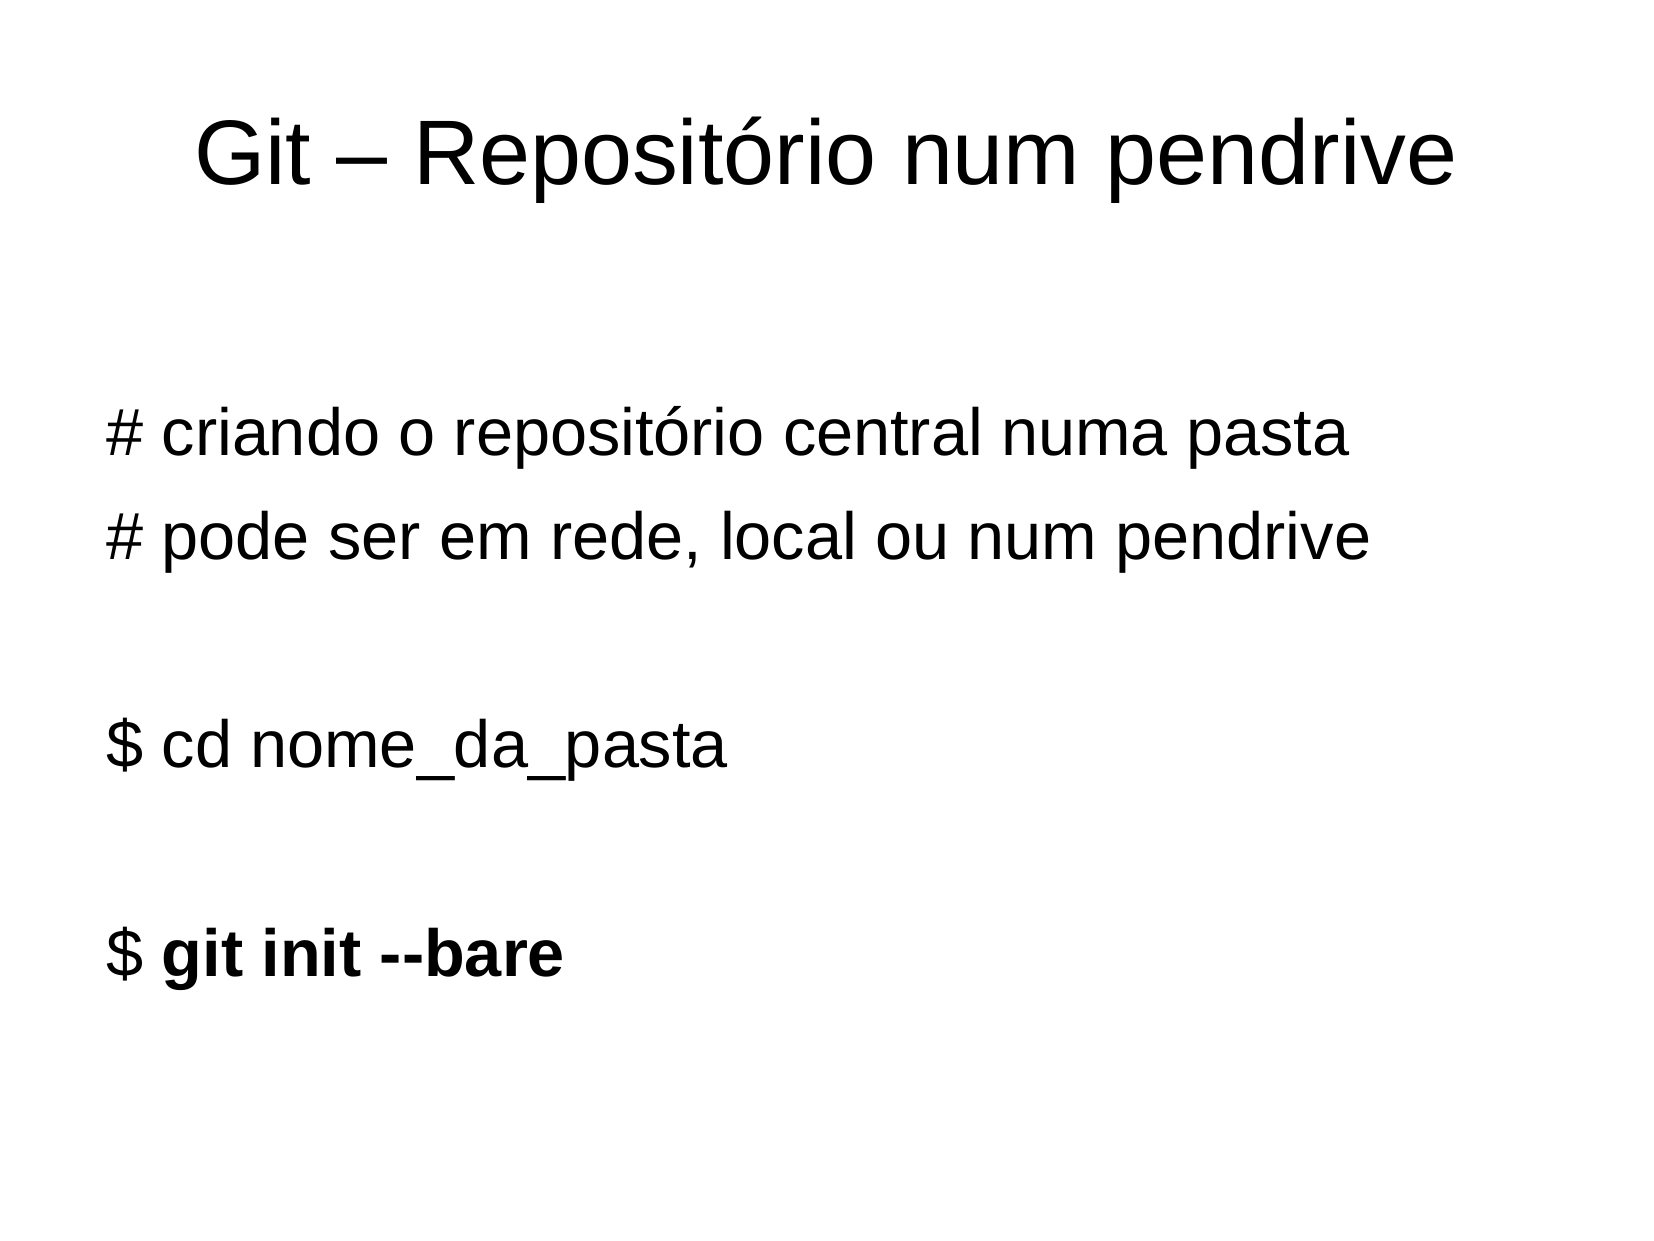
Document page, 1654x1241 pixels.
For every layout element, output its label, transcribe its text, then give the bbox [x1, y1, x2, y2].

list # criando o repositório central numa pasta # pode ser em rede, local ou num pendrive $ cd nome_da_pasta $ git init --bare [106, 290, 1572, 1158]
title Git – Repositório num pendrive [82, 49, 1571, 257]
